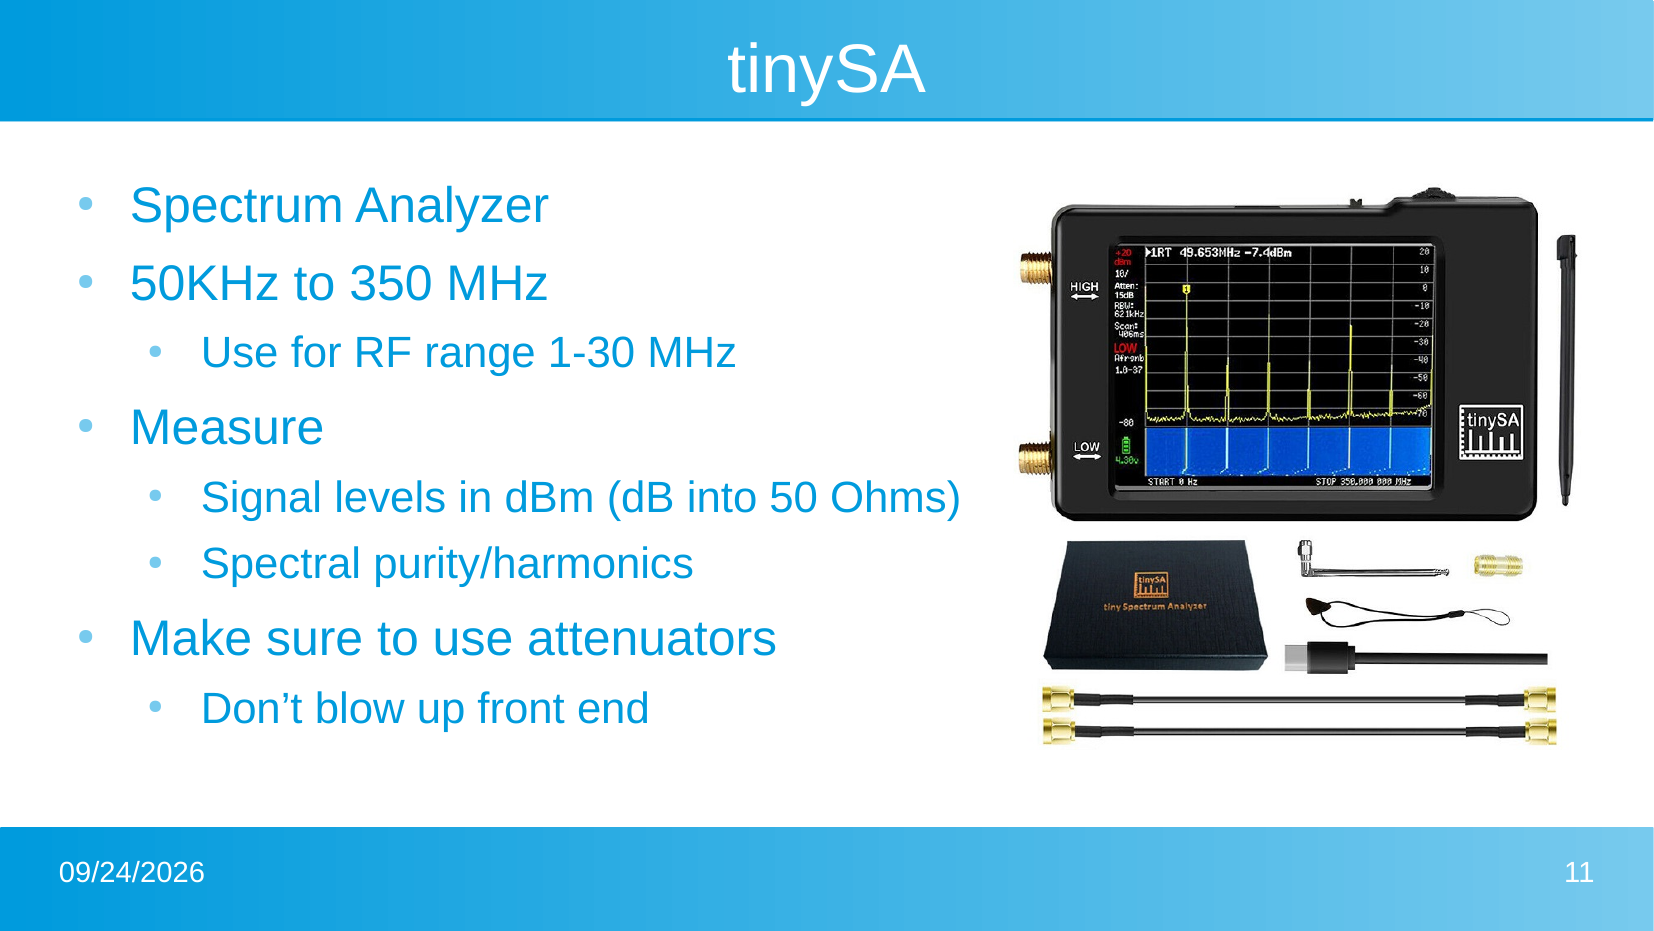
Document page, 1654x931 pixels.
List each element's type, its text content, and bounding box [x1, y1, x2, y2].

list Spectrum Analyzer 50KHz to 350 MHz Use for RF range 1-30 MHz Measure Signal levels in dBm (dB into 50 Ohms) Spectral purity/harmonics Make sure to use attenuators Don’t blow up front end [59, 177, 1595, 768]
title tinySA [59, 29, 1595, 108]
picture [999, 155, 1595, 751]
